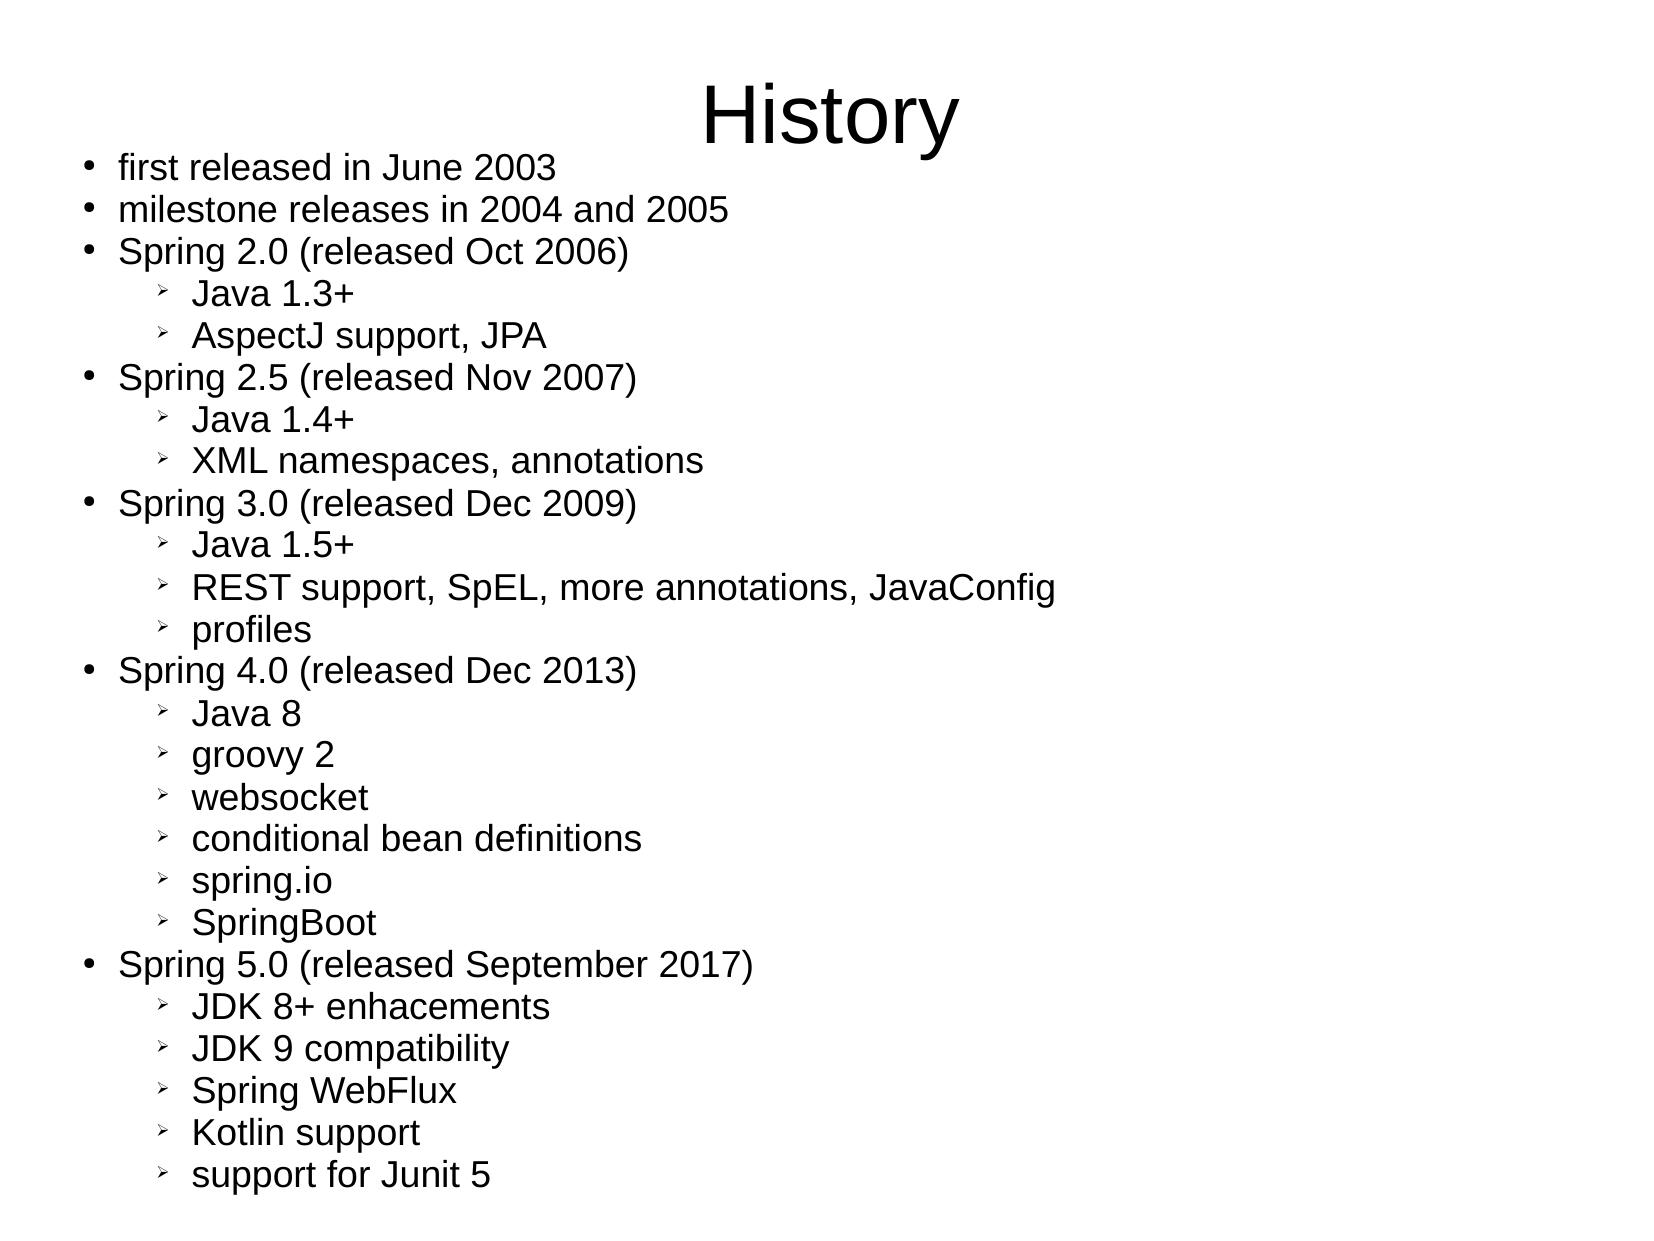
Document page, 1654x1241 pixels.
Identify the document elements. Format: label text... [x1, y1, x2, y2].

subtitle first released in June 2003 milestone releases in 2004 and 2005 Spring 2.0 (released Oct 2006) Java 1.3+ AspectJ support, JPA Spring 2.5 (released Nov 2007) Java 1.4+ XML namespaces, annotations Spring 3.0 (released Dec 2009) Java 1.5+ REST support, SpEL, more annotations, JavaConfig profiles Spring 4.0 (released Dec 2013) Java 8 groovy 2 websocket conditional bean definitions spring.io SpringBoot Spring 5.0 (released September 2017) JDK 8+ enhacements JDK 9 compatibility Spring WebFlux Kotlin support support for Junit 5 [82, 104, 1571, 1196]
title History [90, 49, 1571, 104]
